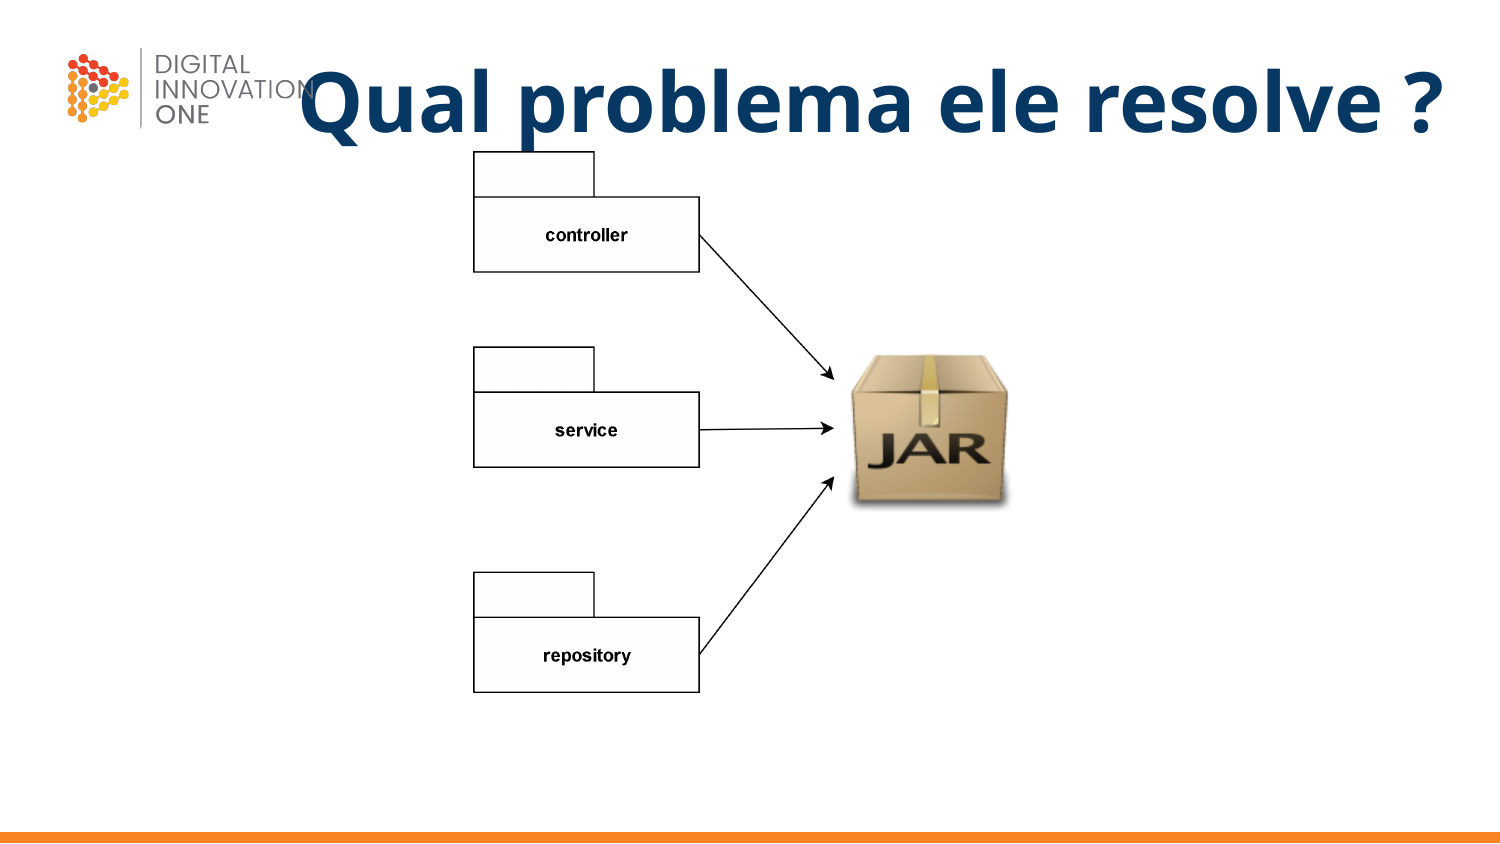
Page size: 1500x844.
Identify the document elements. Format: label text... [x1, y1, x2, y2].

text_box [0, 832, 1500, 843]
picture [51, 39, 330, 137]
subtitle Qual problema ele resolve ? [51, 50, 1478, 148]
picture [473, 151, 1027, 693]
